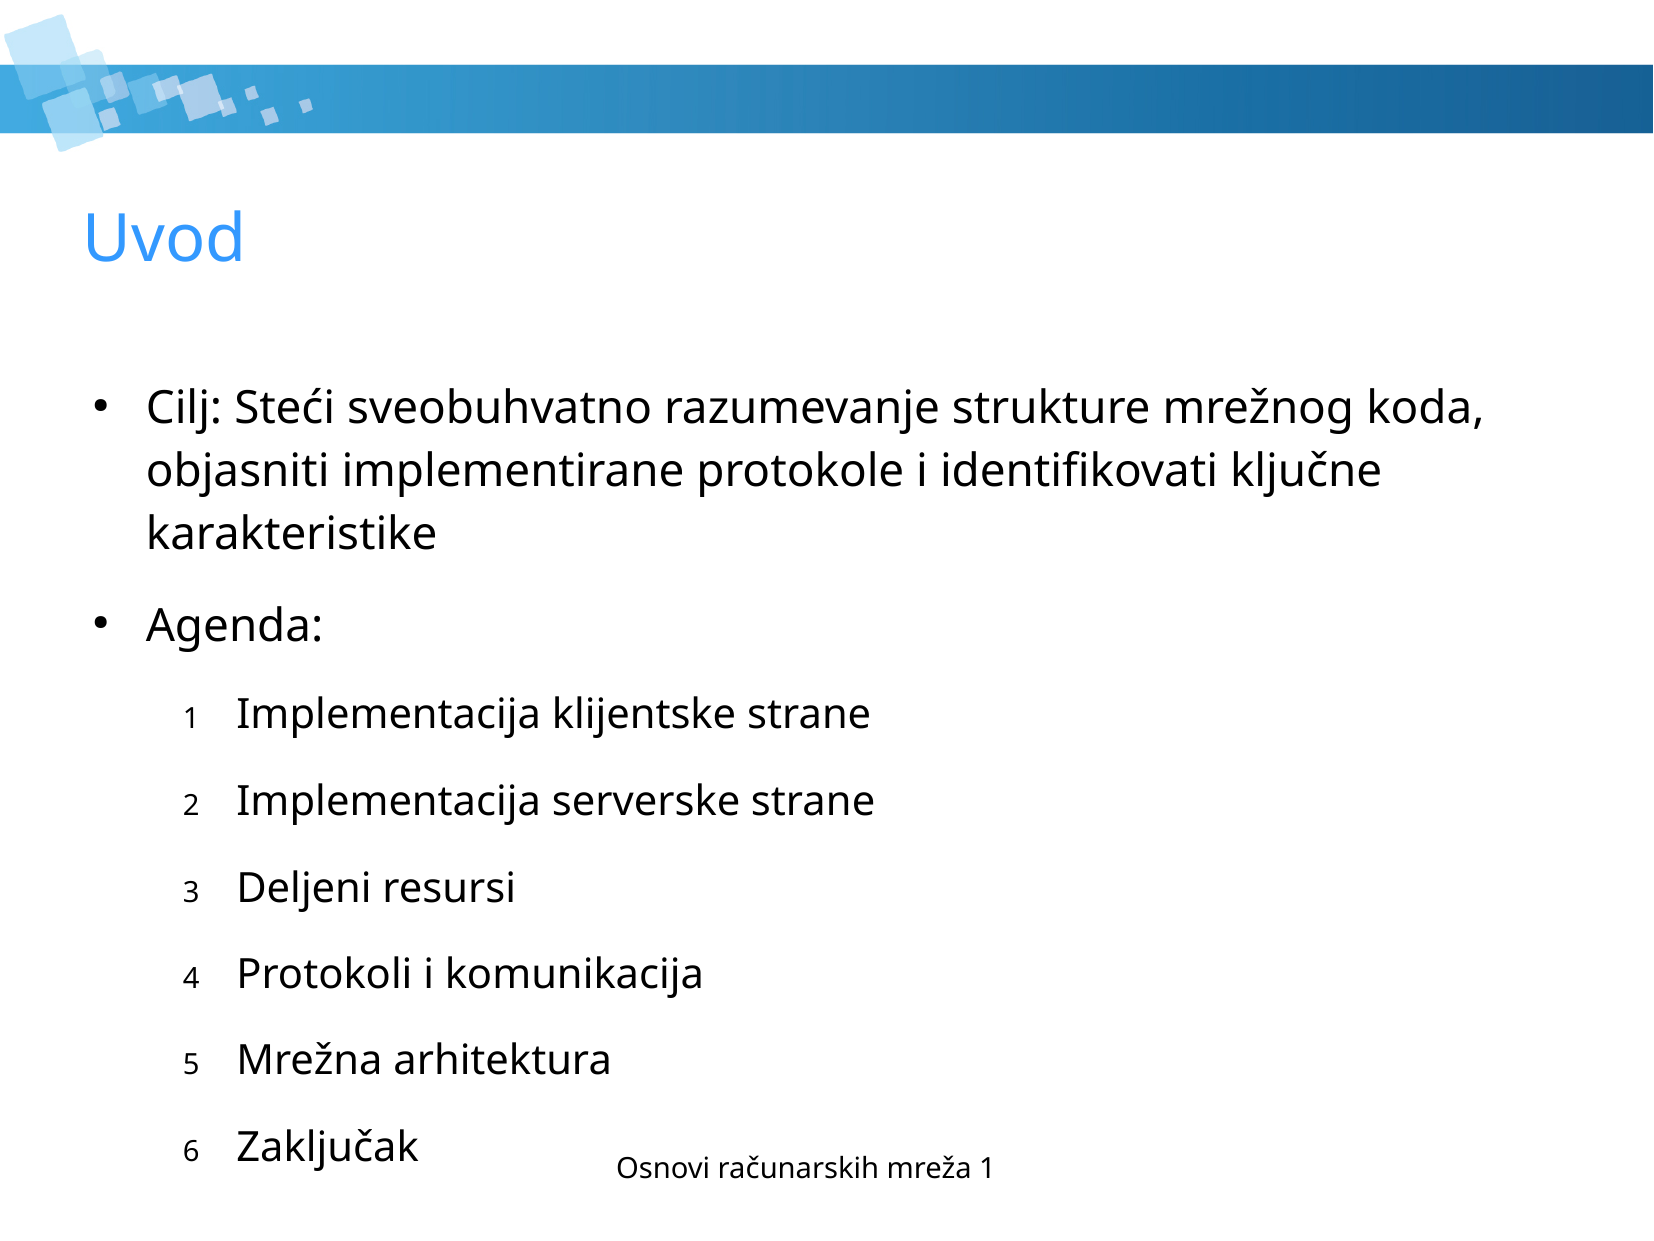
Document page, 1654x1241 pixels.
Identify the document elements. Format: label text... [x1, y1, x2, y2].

title Uvod [82, 139, 1571, 332]
list Cilj: Steći sveobuhvatno razumevanje strukture mrežnog koda, objasniti implementirane protokole i identifikovati ključne karakteristike Agenda: Implementacija klijentske strane Implementacija serverske strane Deljeni resursi Protokoli i komunikacija Mrežna arhitektura Zaključak [75, 375, 1564, 1126]
picture [0, 0, 1653, 1238]
